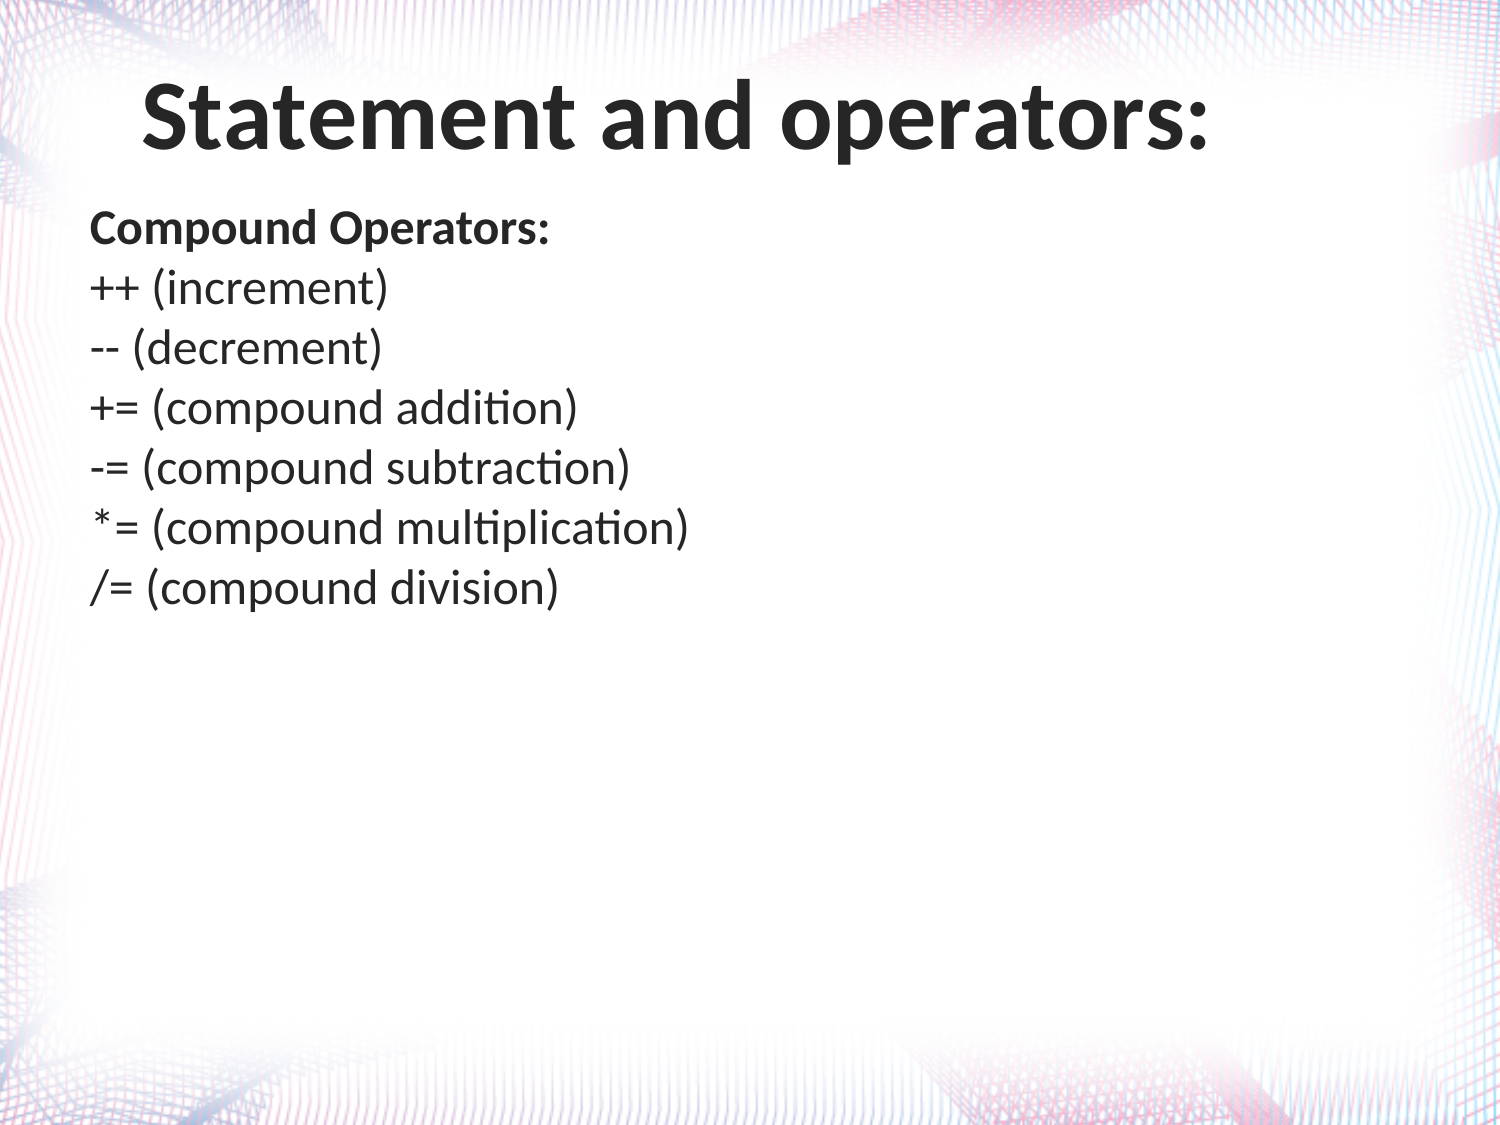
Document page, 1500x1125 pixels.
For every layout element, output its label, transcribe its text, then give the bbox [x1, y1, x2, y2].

text_box Compound Operators: ++ (increment) -- (decrement) += (compound addition) -= (compound subtraction) *= (compound multiplication) /= (compound division) [74, 188, 1261, 925]
title Statement and operators: [58, 50, 1297, 188]
picture [0, 0, 1500, 1125]
